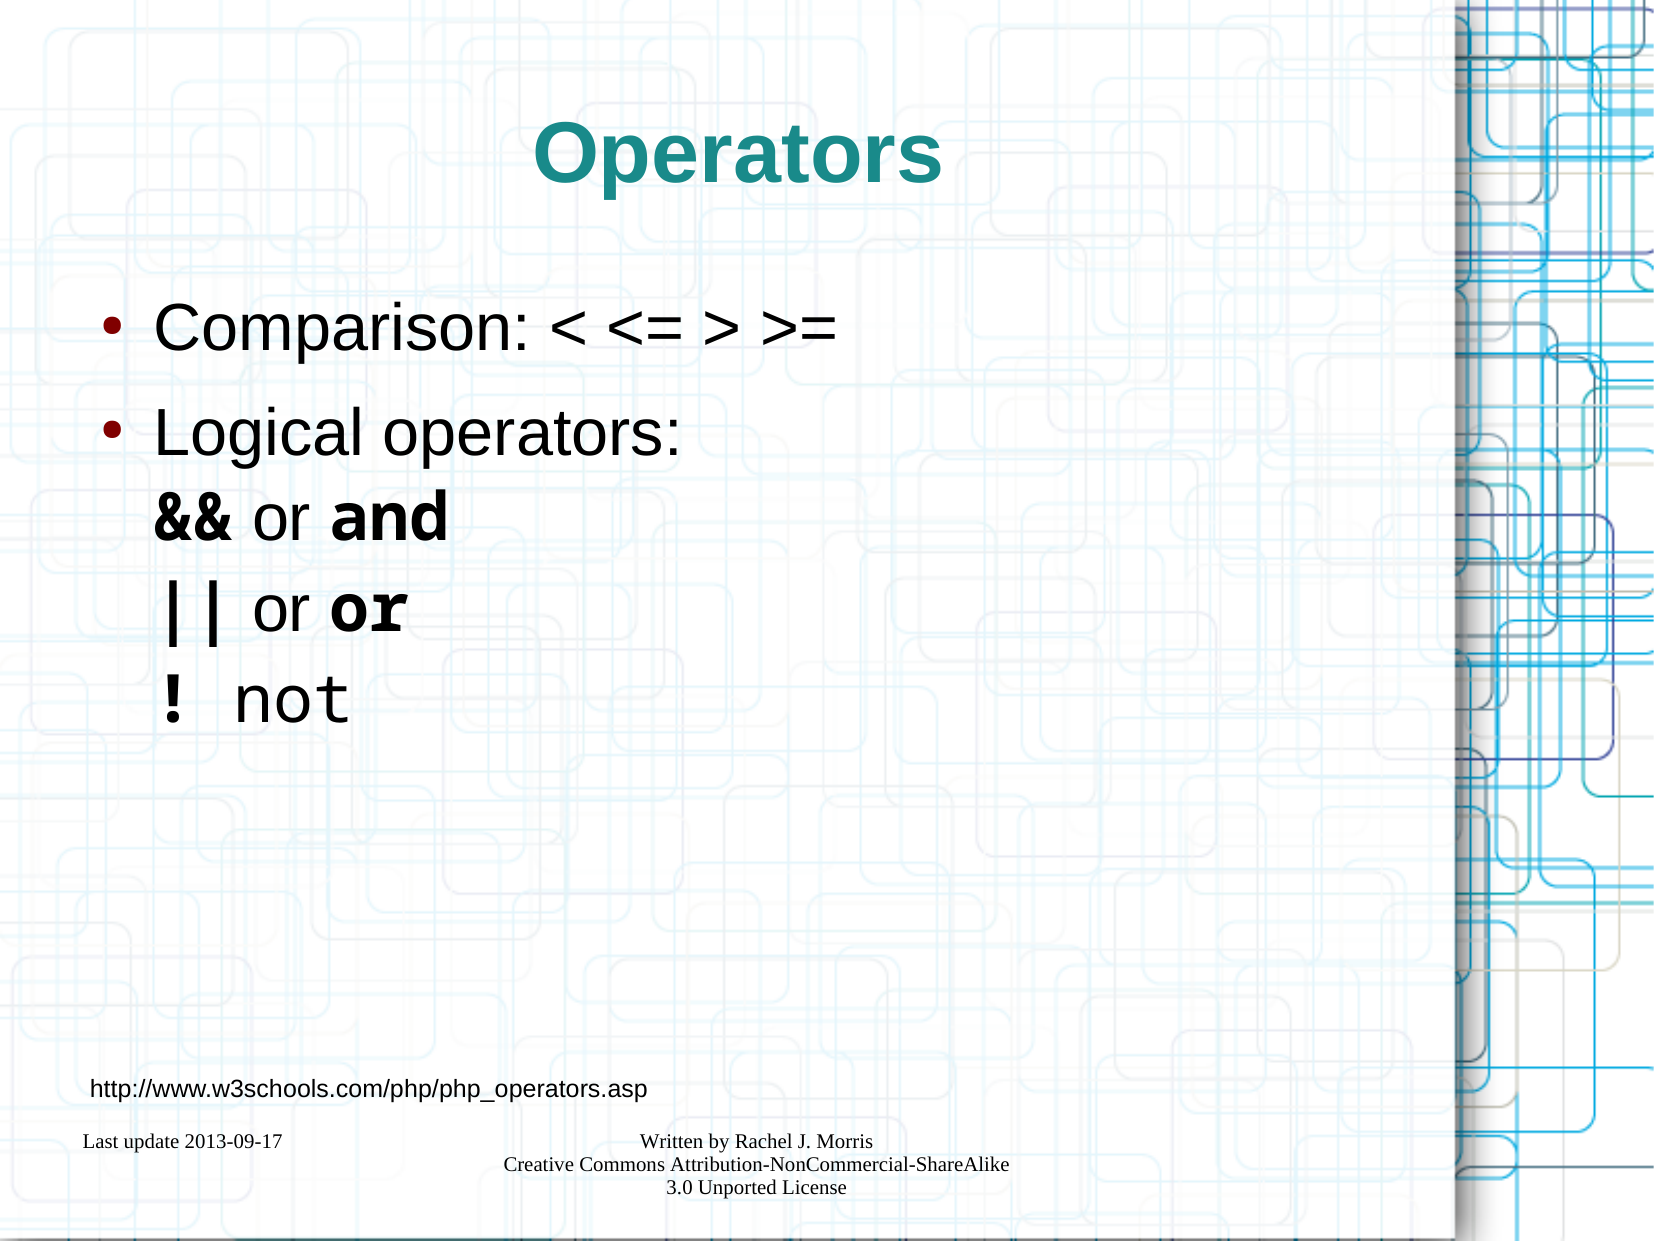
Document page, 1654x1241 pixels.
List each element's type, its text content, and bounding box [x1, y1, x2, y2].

title Operators [59, 49, 1418, 257]
text_box http://www.w3schools.com/php/php_operators.asp [75, 1067, 916, 1111]
picture [0, 0, 1654, 1241]
list Comparison: < <= > >= Logical operators: && or and || or or ! not [82, 290, 1418, 705]
